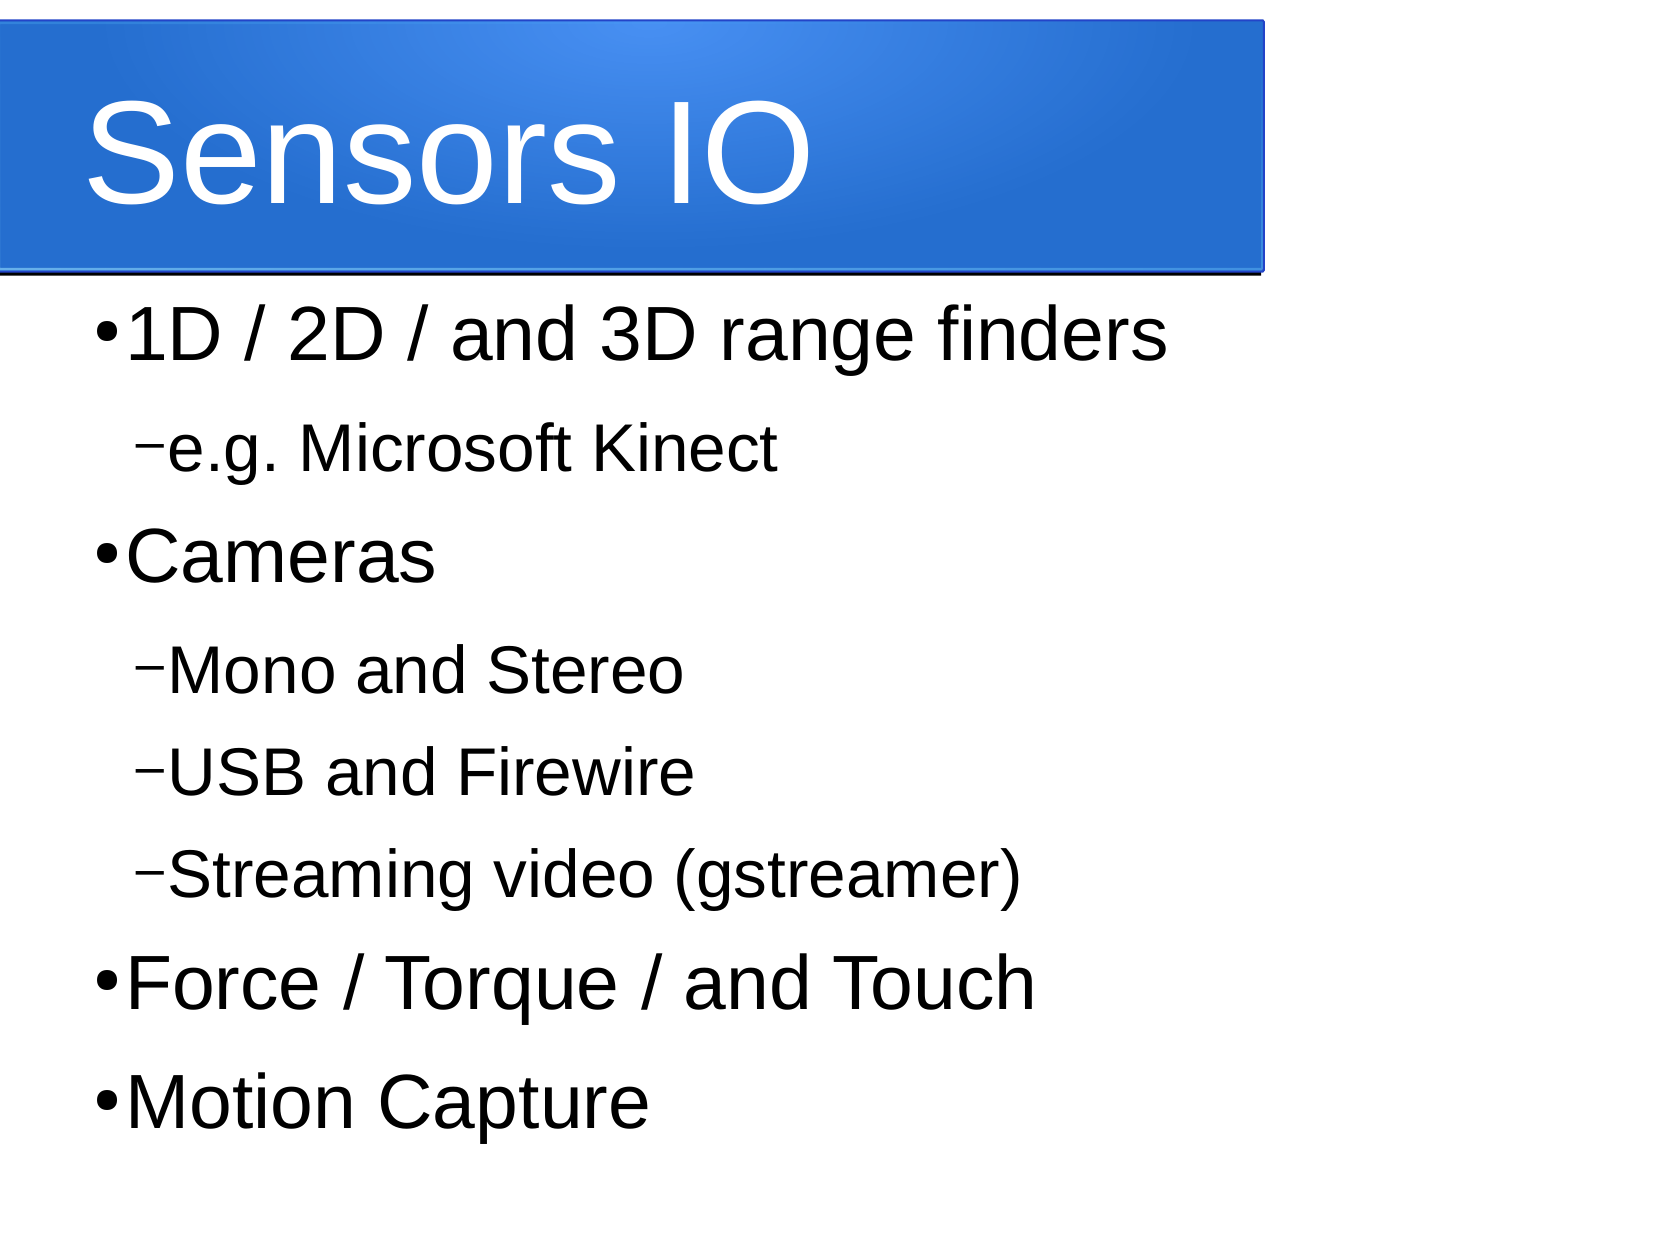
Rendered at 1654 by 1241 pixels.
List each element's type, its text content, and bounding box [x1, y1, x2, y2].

list 1D / 2D / and 3D range finders e.g. Microsoft Kinect Cameras Mono and Stereo USB and Firewire Streaming video (gstreamer) Force / Torque / and Touch Motion Capture [82, 290, 1571, 1156]
title Sensors IO [82, 49, 1250, 257]
